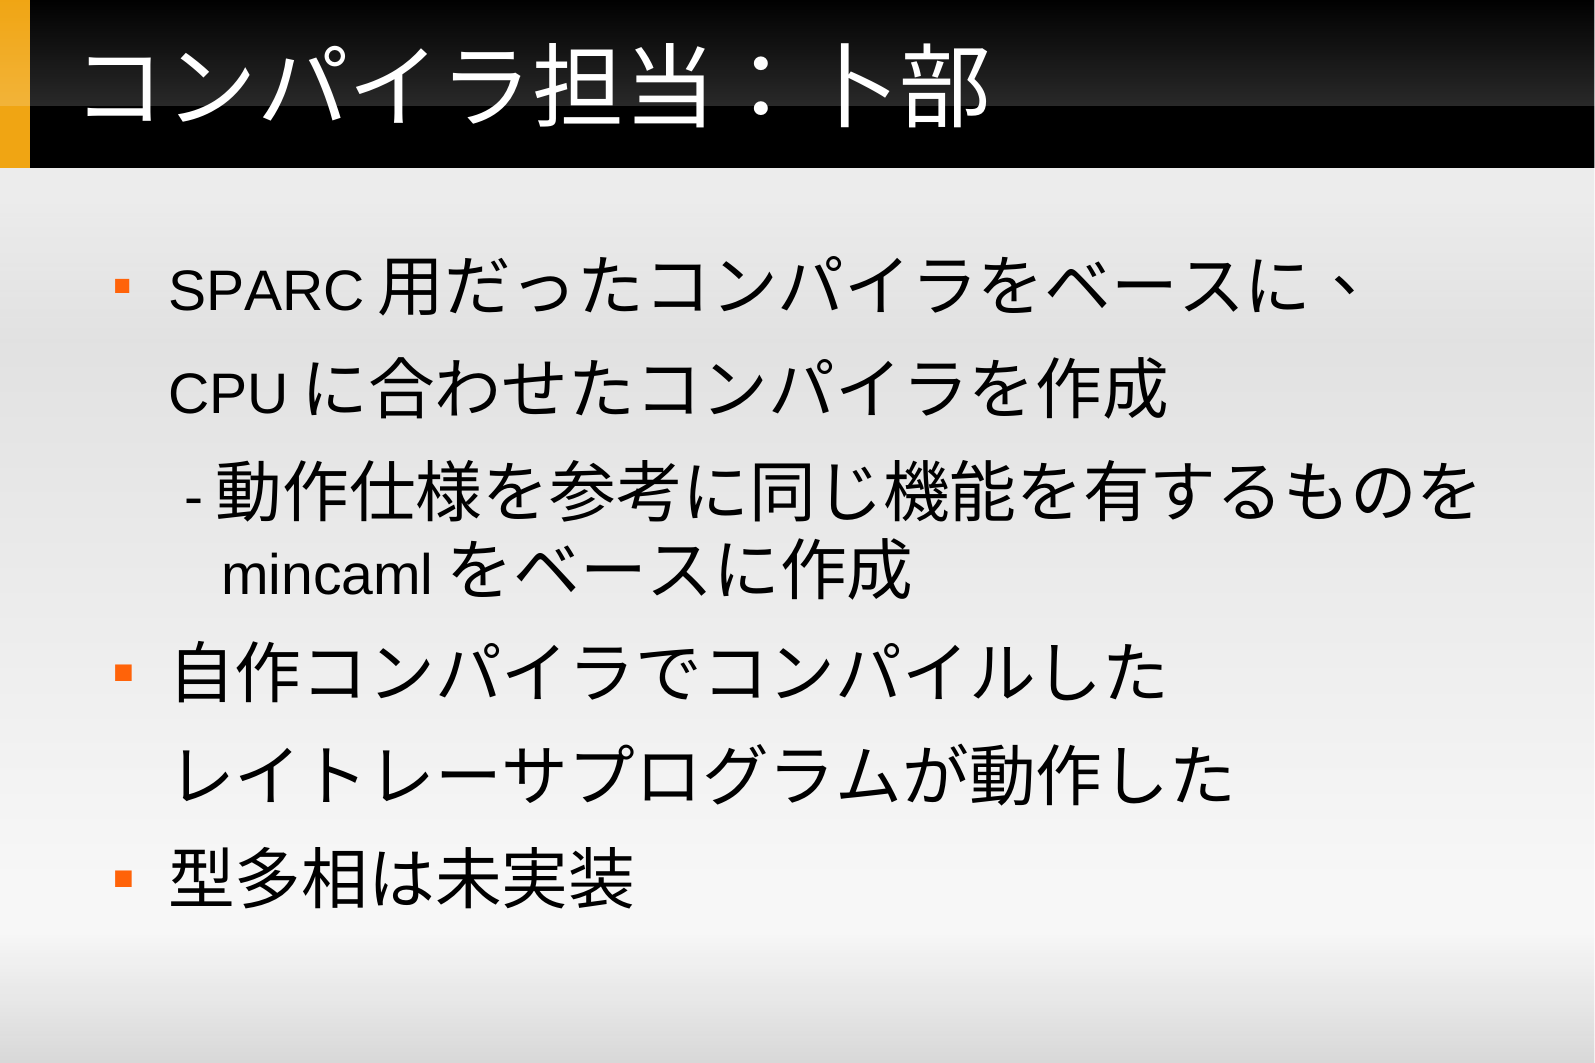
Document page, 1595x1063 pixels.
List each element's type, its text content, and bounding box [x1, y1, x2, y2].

list SPARC用だったコンパイラをベースに、 CPUに合わせたコンパイラを作成 -動作仕様を参考に同じ機能を有するものをmincamlをベースに作成 自作コンパイラでコンパイルした レイトレーサプログラムが動作した 型多相は未実装 [79, 248, 1515, 951]
picture [0, 0, 1595, 1063]
title コンパイラ担当：卜部 [74, 0, 1510, 178]
